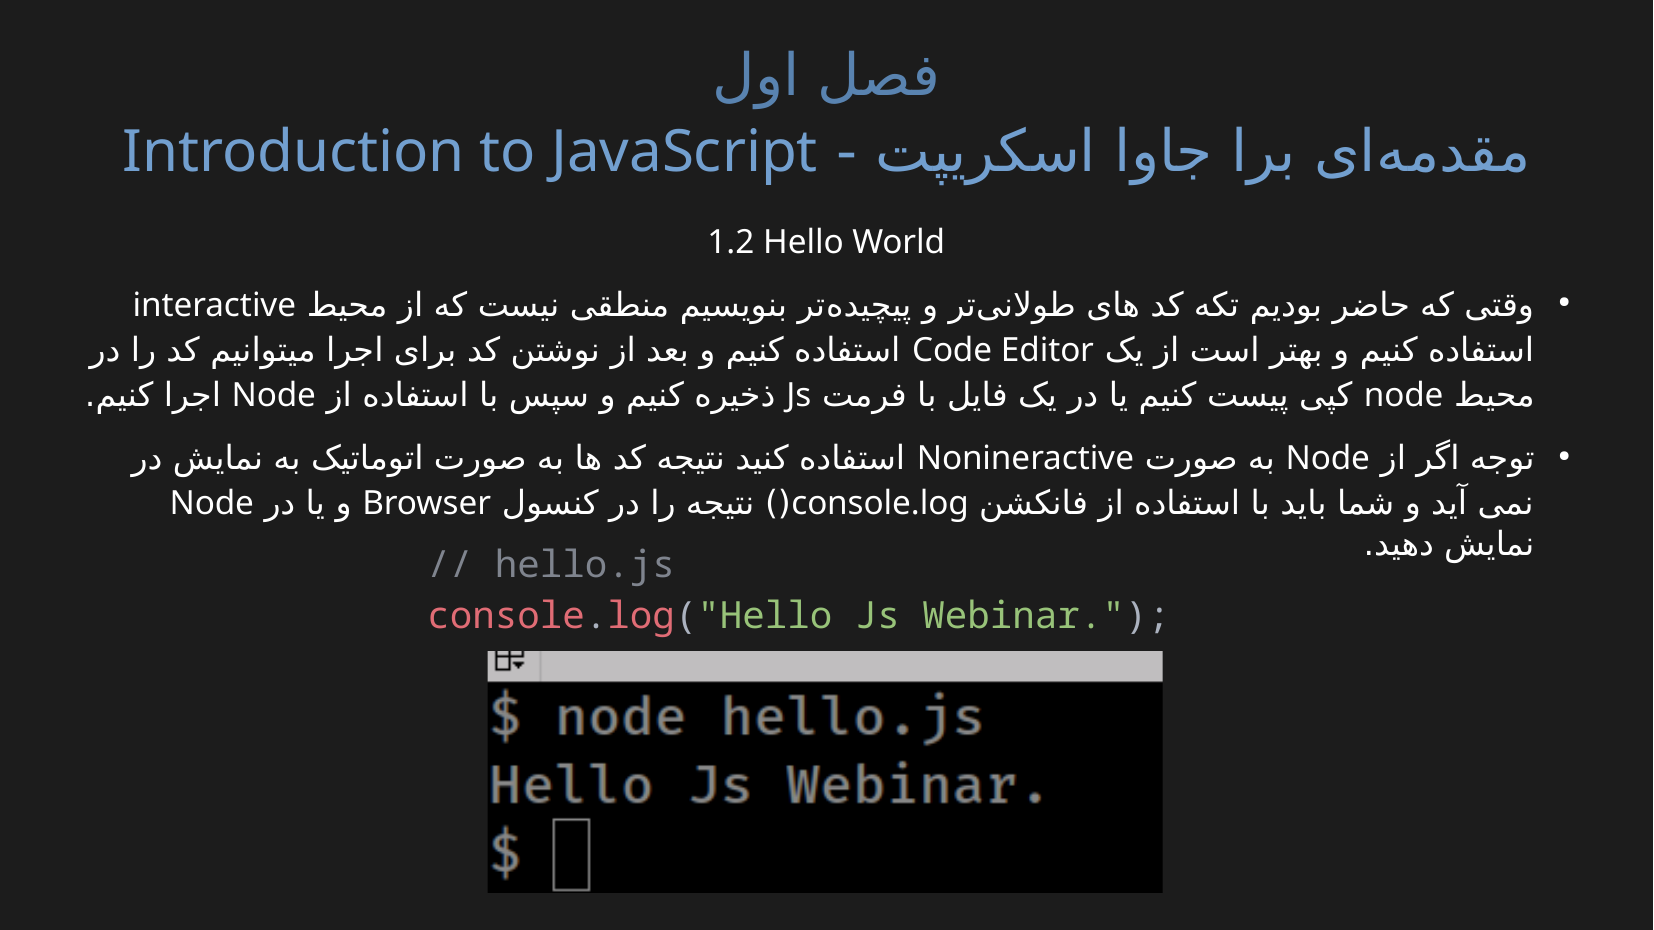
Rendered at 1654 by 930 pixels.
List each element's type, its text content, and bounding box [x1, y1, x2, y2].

title فصل اول مقدمه‌ای برا جاوا اسکریپت - Introduction to JavaScript [82, 37, 1571, 193]
text_box // hello.js console.log("Hello Js Webinar."); [412, 530, 1276, 684]
picture [487, 651, 1163, 893]
subtitle 1.2 Hello World وقتی که حاضر بودیم تکه کد های طولانی‌تر و پیچیده‌تر بنویسیم منطقی نیست که از محیط interactive استفاده کنیم و بهتر است از یک Code Editor استفاده کنیم و بعد از نوشتن کد برای اجرا میتوانیم کد را در محیط node کپی پیست کنیم یا در یک فایل با فرمت Js ذخیره کنیم و سپس با استفاده از Node اجرا کنیم. توجه اگر از Node به صورت Nonineractive استفاده کنید نتیجه کد ها به صورت اتوماتیک به نمایش در نمی آید و شما باید با استفاده از فانکشن console.log() نتیجه را در کنسول Browser و یا در Node نمایش دهید. [82, 217, 1571, 513]
